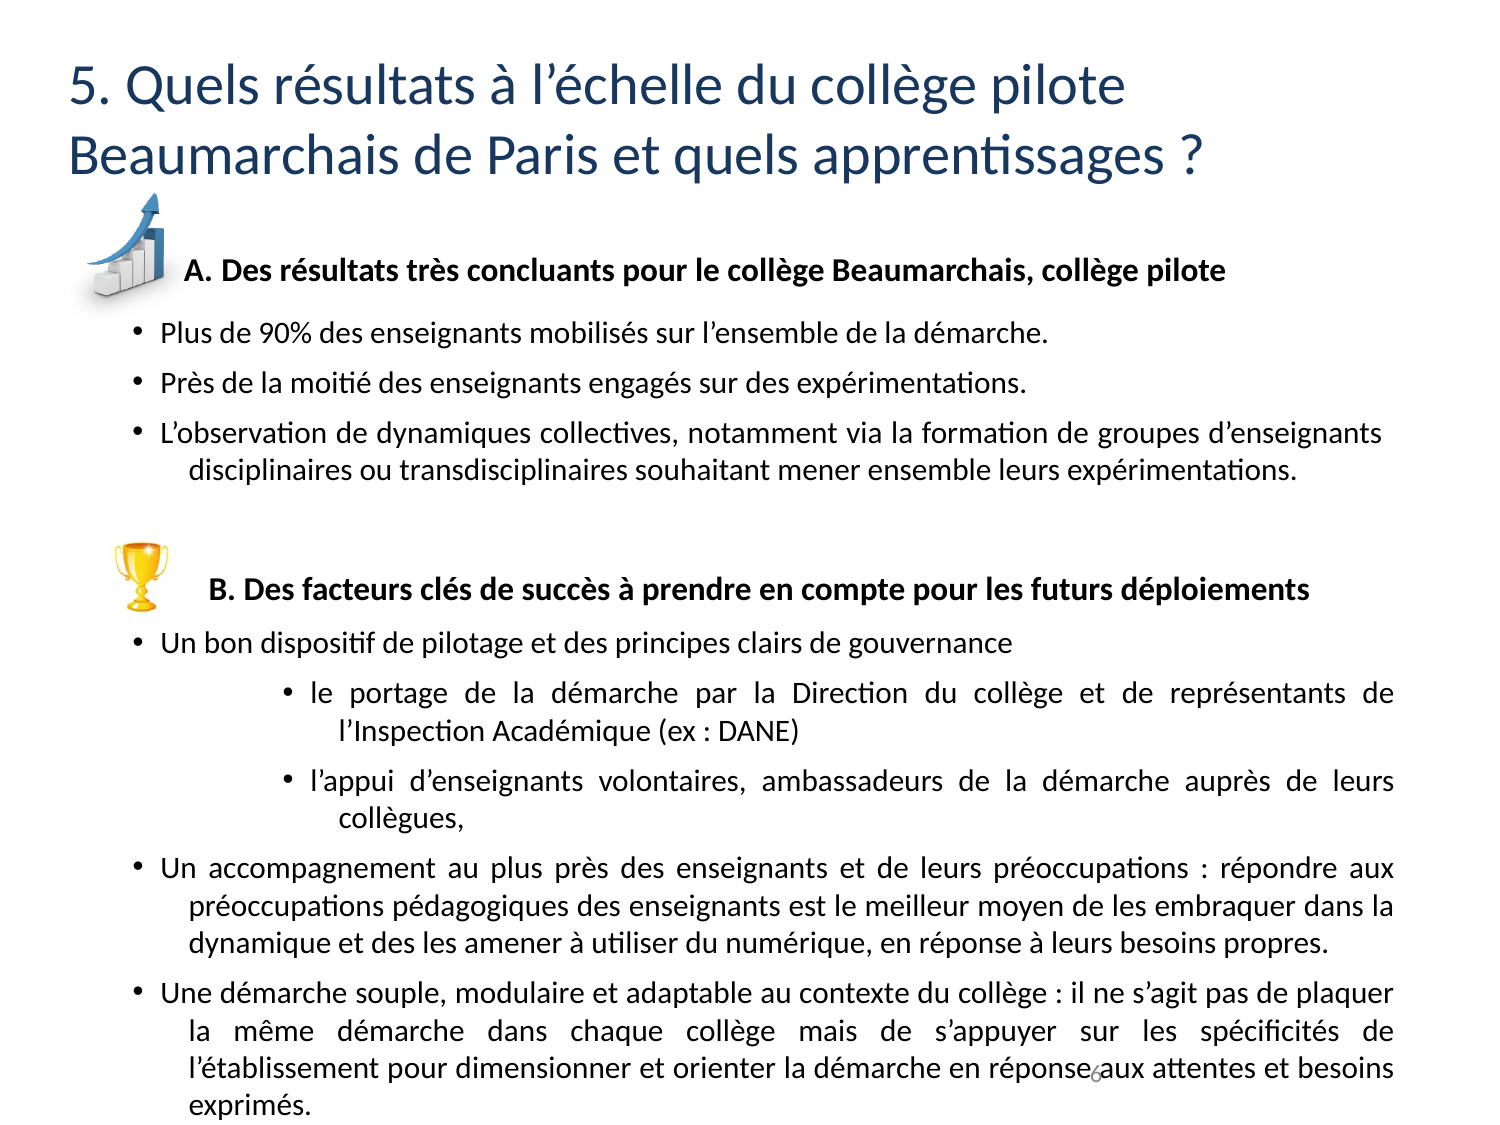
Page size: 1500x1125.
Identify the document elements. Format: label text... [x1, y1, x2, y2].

picture [107, 534, 178, 616]
text_box Plus de 90% des enseignants mobilisés sur l’ensemble de la démarche. Près de la moitié des enseignants engagés sur des expérimentations. L’observation de dynamiques collectives, notamment via la formation de groupes d’enseignants disciplinaires ou transdisciplinaires souhaitant mener ensemble leurs expérimentations. [55, 305, 1400, 495]
text_box B. Des facteurs clés de succès à prendre en compte pour les futurs déploiements [194, 560, 1482, 607]
text_box 6 [1074, 1042, 1426, 1103]
title 5. Quels résultats à l’échelle du collège pilote Beaumarchais de Paris et quels apprentissages ? [53, 38, 1459, 134]
text_box Un bon dispositif de pilotage et des principes clairs de gouvernance le portage de la démarche par la Direction du collège et de représentants de l’Inspection Académique (ex : DANE) l’appui d’enseignants volontaires, ambassadeurs de la démarche auprès de leurs collègues, Un accompagnement au plus près des enseignants et de leurs préoccupations : répondre aux préoccupations pédagogiques des enseignants est le meilleur moyen de les embraquer dans la dynamique et des les amener à utiliser du numérique, en réponse à leurs besoins propres. Une démarche souple, modulaire et adaptable au contexte du collège : il ne s’agit pas de plaquer la même démarche dans chaque collège mais de s’appuyer sur les spécificités de l’établissement pour dimensionner et orienter la démarche en réponse aux attentes et besoins exprimés. [55, 615, 1412, 1125]
text_box Des résultats très concluants pour le collège Beaumarchais, collège pilote [194, 241, 1435, 288]
picture [69, 192, 194, 318]
